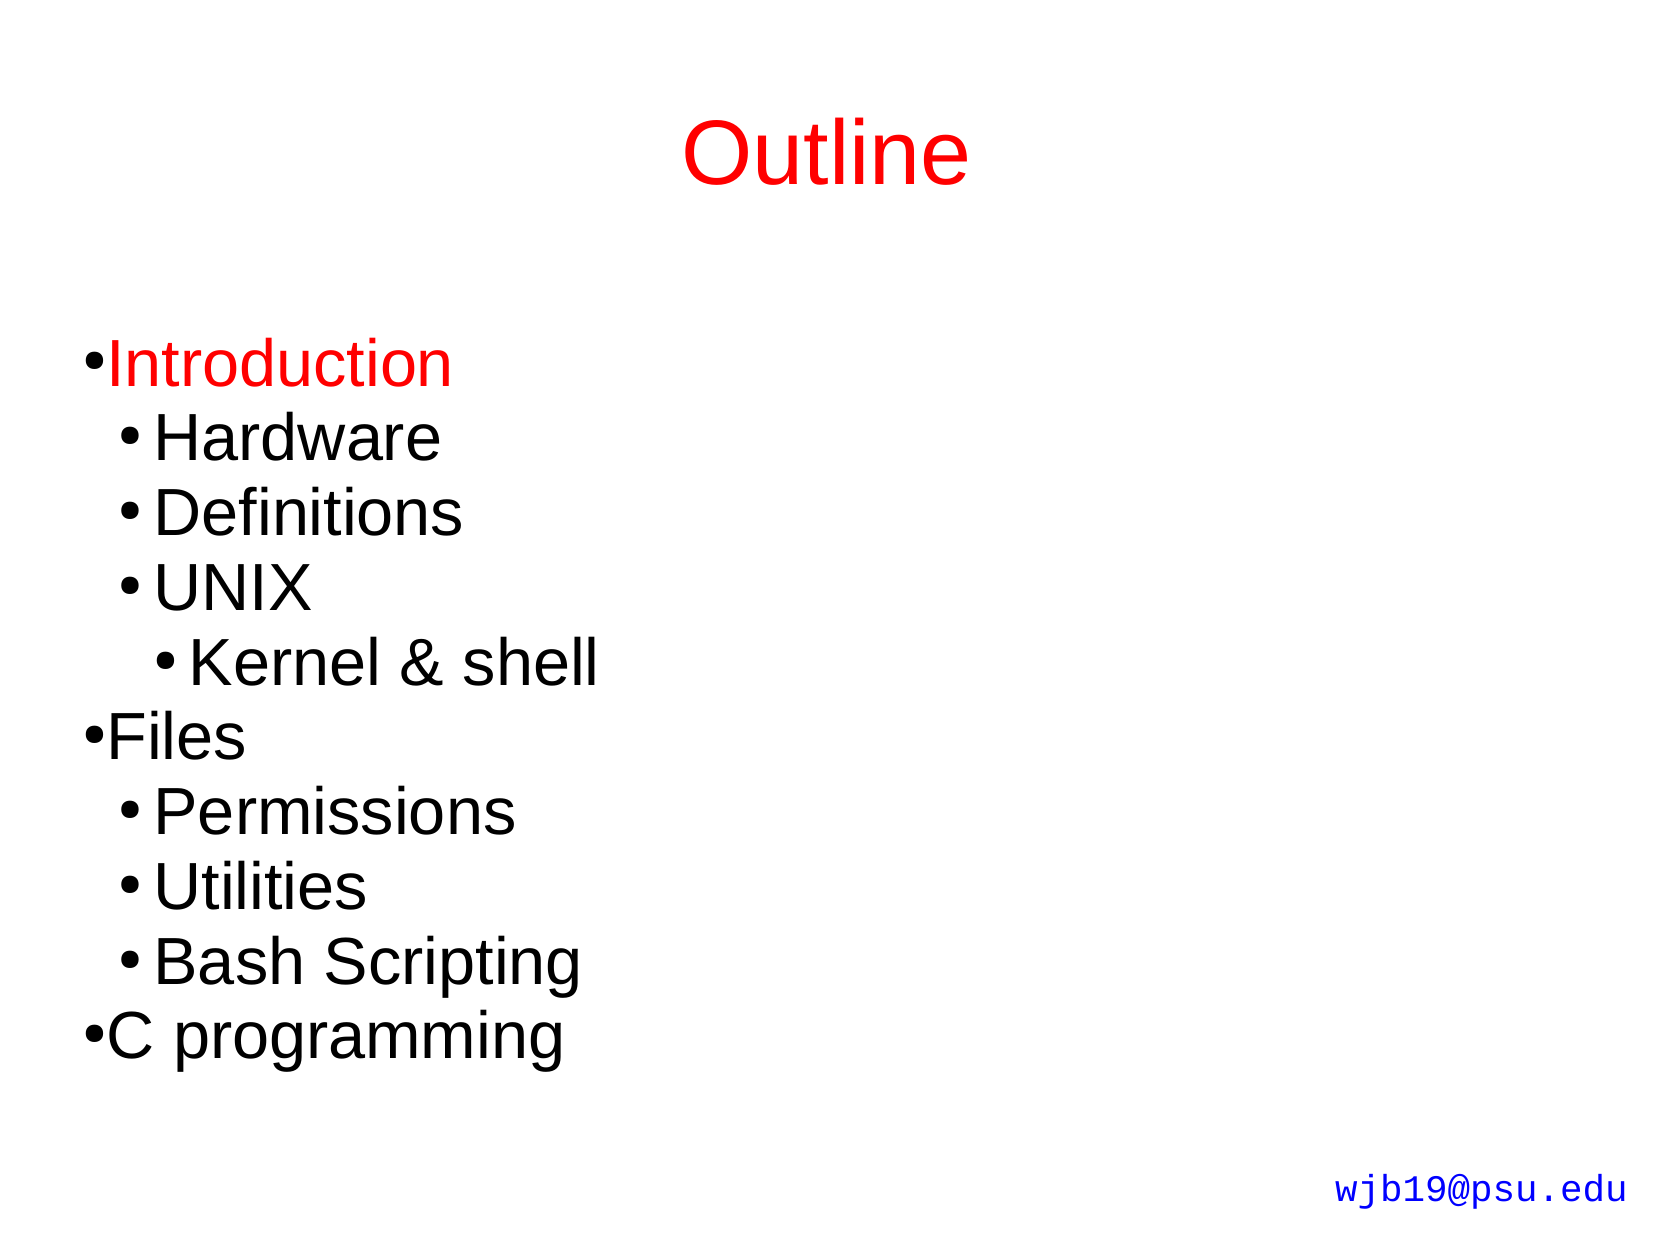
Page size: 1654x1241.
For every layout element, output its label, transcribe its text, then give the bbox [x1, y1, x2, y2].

title Outline [82, 49, 1571, 257]
subtitle Introduction Hardware Definitions UNIX Kernel & shell Files Permissions Utilities Bash Scripting C programming [82, 290, 1571, 1109]
text_box wjb19@psu.edu [1320, 1162, 1643, 1220]
